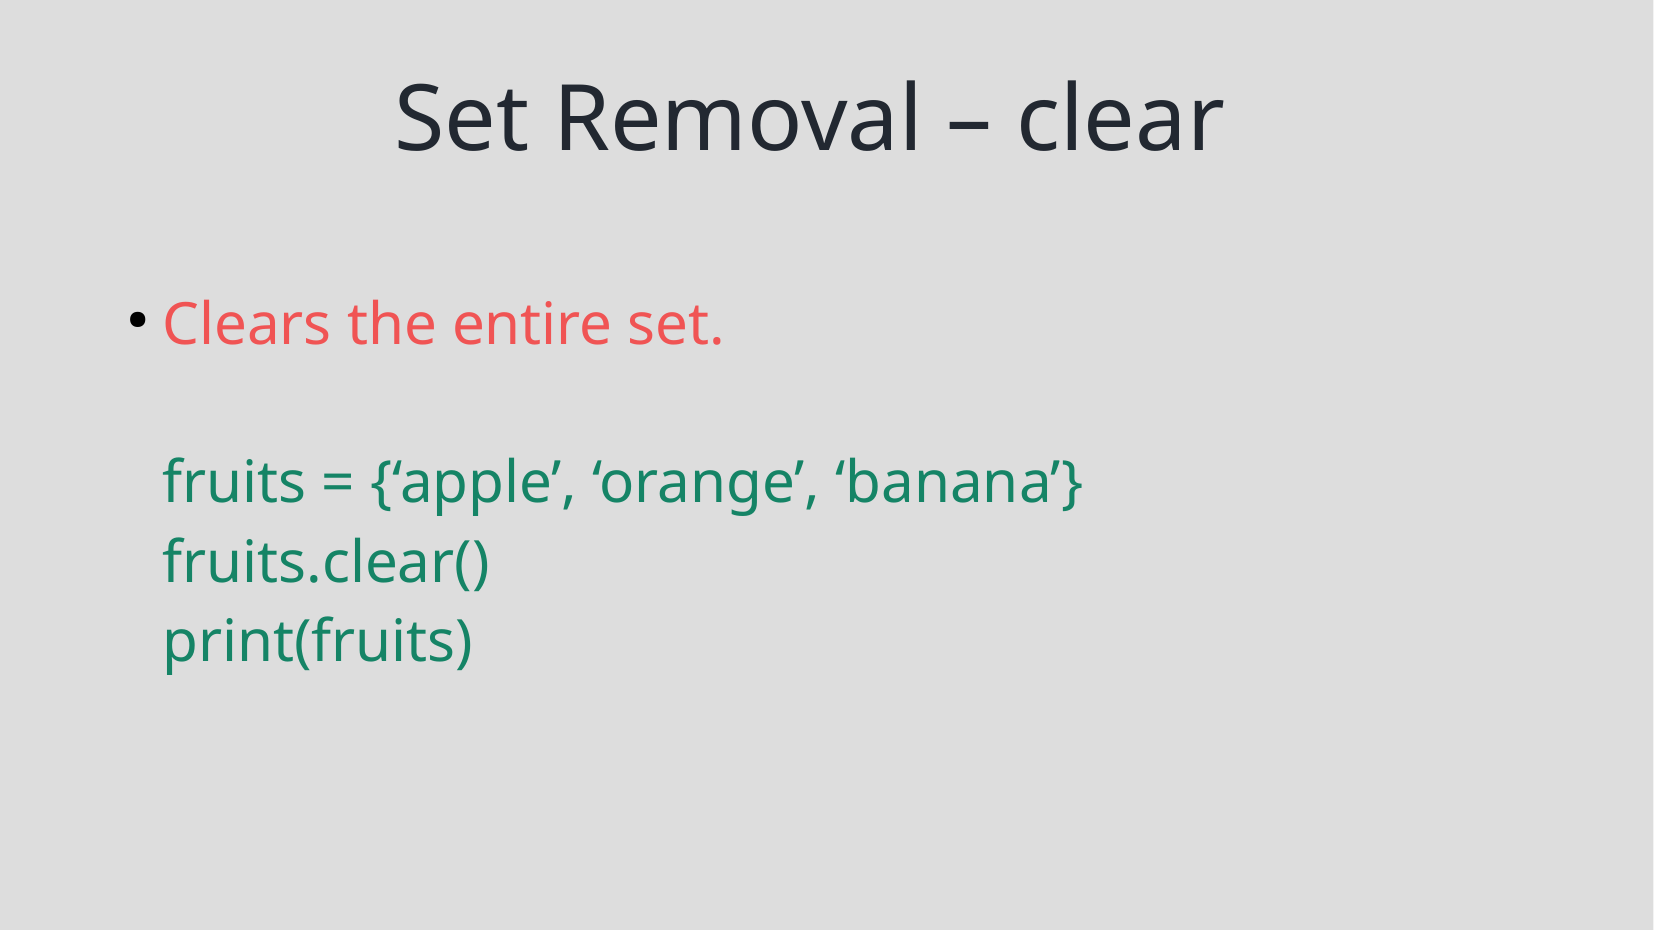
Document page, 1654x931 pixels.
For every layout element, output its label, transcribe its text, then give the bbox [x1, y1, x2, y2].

title Set Removal – clear [82, 37, 1538, 193]
text_box Clears the entire set. fruits = {‘apple’, ‘orange’, ‘banana’} fruits.clear() print(fruits) [112, 195, 1613, 787]
